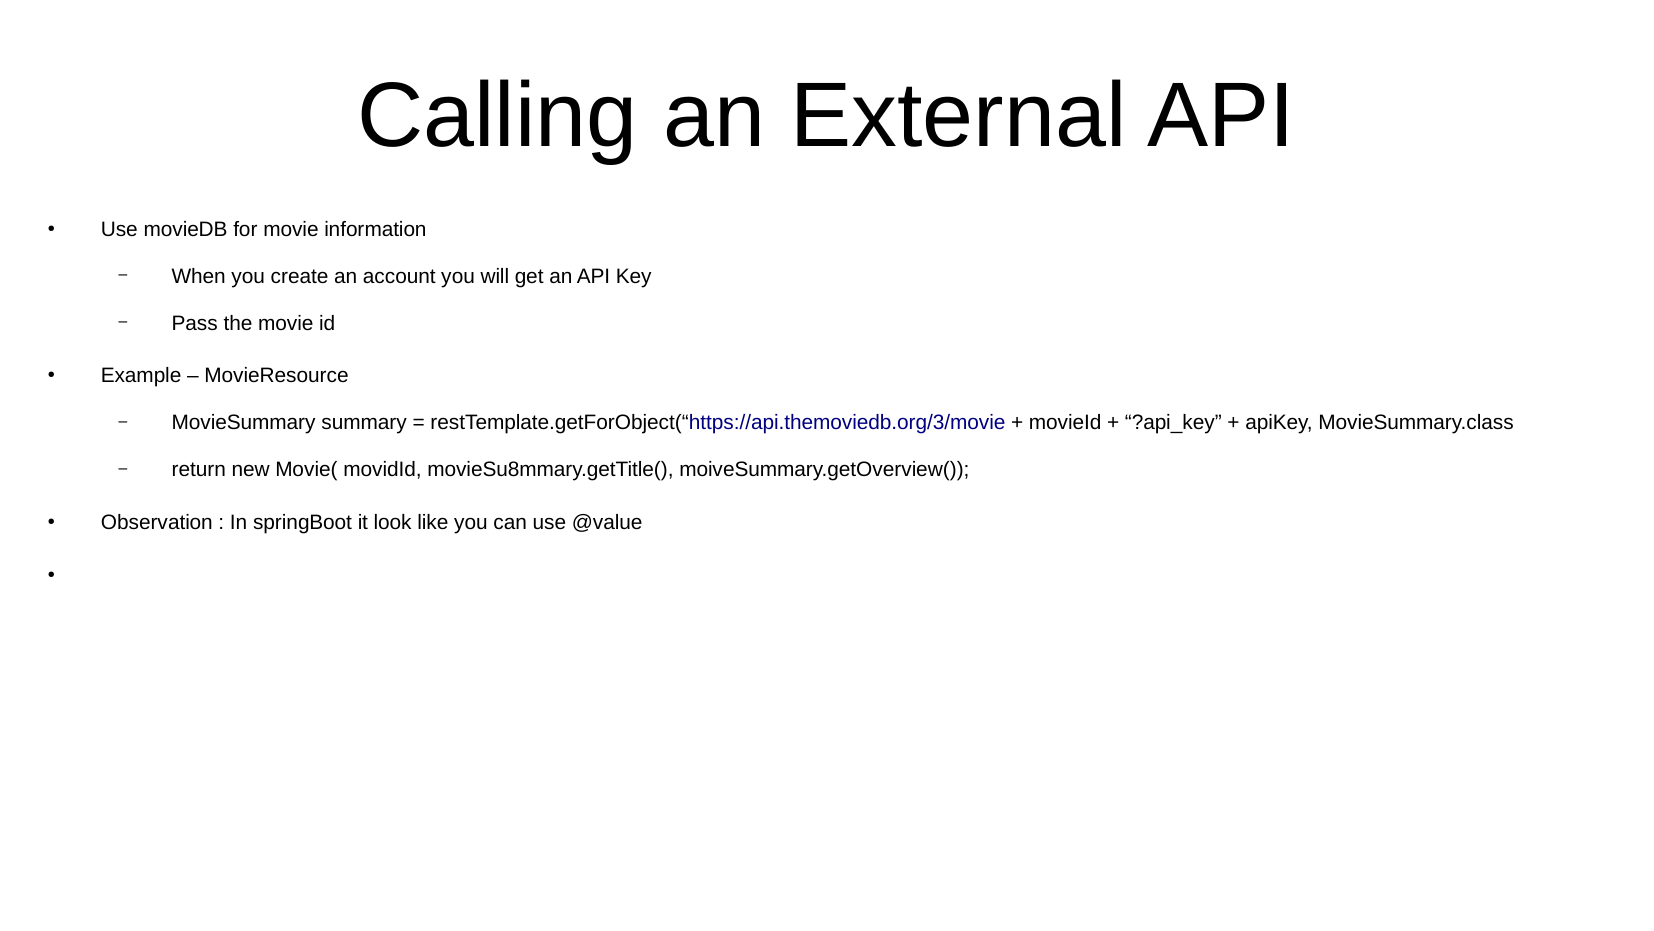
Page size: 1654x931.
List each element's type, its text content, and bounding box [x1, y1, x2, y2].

title Calling an External API [82, 37, 1571, 193]
list Use movieDB for movie information When you create an account you will get an API Key Pass the movie id Example – MovieResource MovieSummary summary = restTemplate.getForObject(“https://api.themoviedb.org/3/movie + movieId + “?api_key” + apiKey, MovieSummary.class return new Movie( movidId, movieSu8mmary.getTitle(), moiveSummary.getOverview()); Observation : In springBoot it look like you can use @value [30, 217, 1571, 901]
